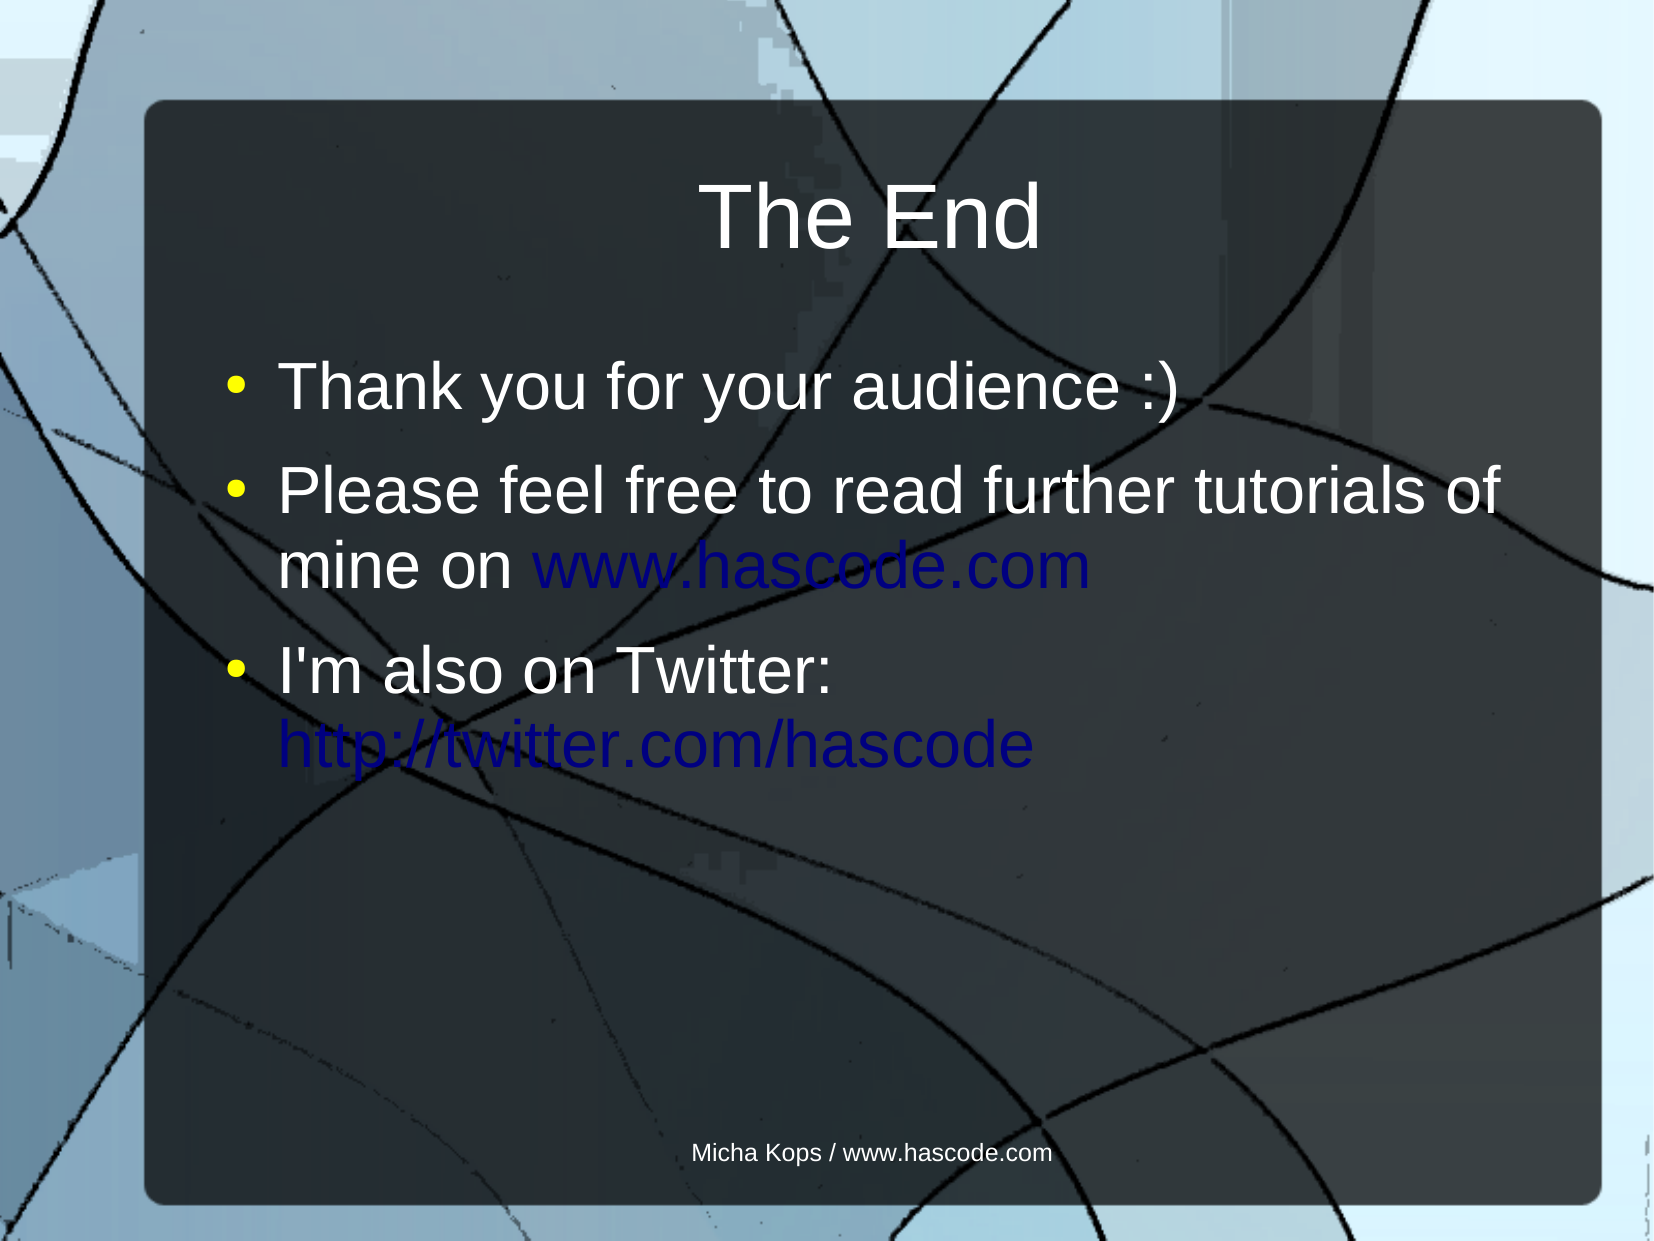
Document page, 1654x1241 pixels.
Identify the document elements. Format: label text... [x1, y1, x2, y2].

title The End [159, 108, 1583, 325]
list Thank you for your audience :) Please feel free to read further tutorials of mine on www.hascode.com I'm also on Twitter: http://twitter.com/hascode [206, 349, 1571, 1168]
picture [0, 0, 1654, 1241]
